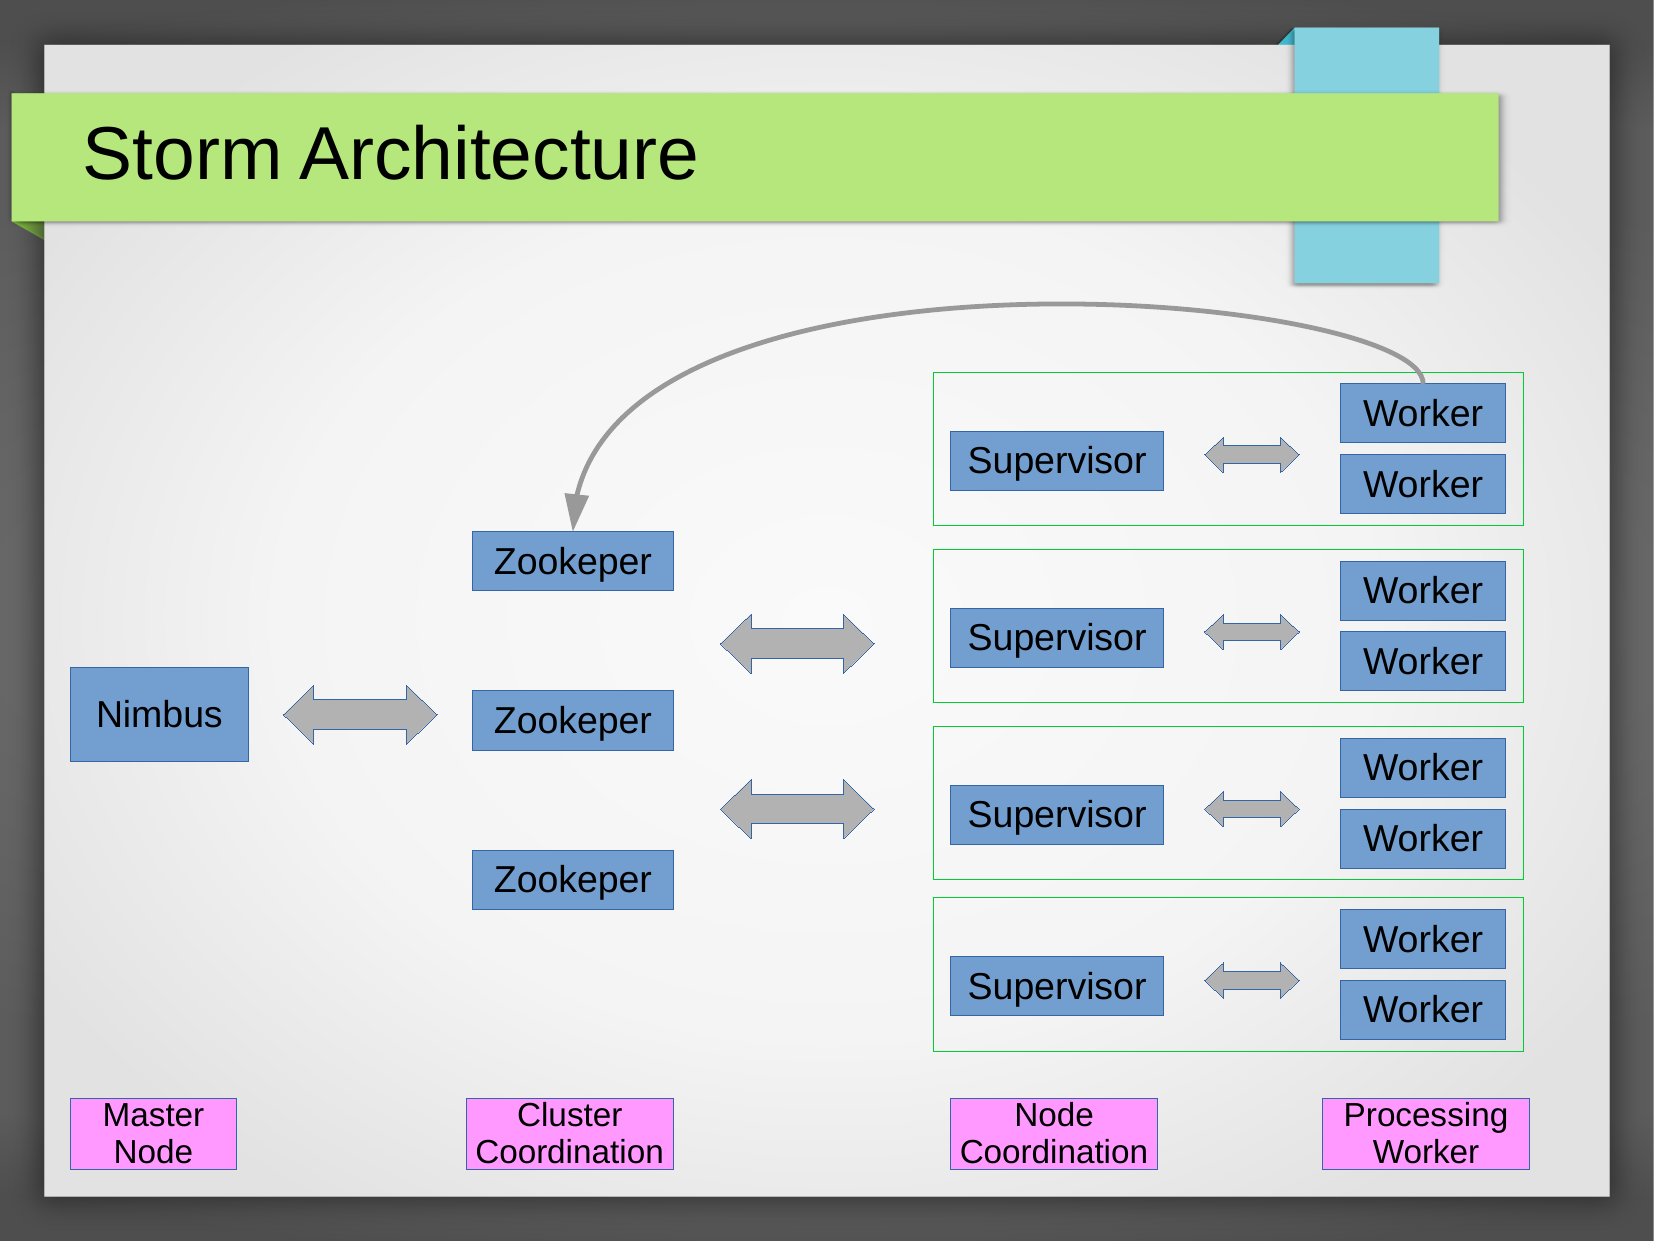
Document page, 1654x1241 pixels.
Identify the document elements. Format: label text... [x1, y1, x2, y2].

text_box Worker [1340, 809, 1506, 869]
text_box Supervisor [950, 785, 1164, 845]
text_box Worker [1340, 383, 1506, 443]
text_box Worker [1340, 454, 1506, 514]
text_box [1204, 437, 1300, 473]
text_box Supervisor [950, 431, 1164, 491]
title Storm Architecture [82, 94, 1264, 213]
text_box [1204, 791, 1300, 827]
text_box Zookeper [472, 531, 674, 591]
text_box Cluster Coordination [466, 1098, 674, 1170]
text_box [720, 779, 875, 839]
text_box Supervisor [950, 608, 1164, 668]
text_box [283, 685, 438, 745]
picture [0, 0, 1654, 1241]
text_box Nimbus [70, 667, 249, 762]
text_box [1204, 614, 1300, 650]
text_box Worker [1340, 738, 1506, 798]
text_box Worker [1340, 561, 1506, 621]
text_box Master Node [70, 1098, 237, 1170]
text_box Worker [1340, 909, 1506, 969]
text_box Processing Worker [1322, 1098, 1530, 1170]
text_box Node Coordination [950, 1098, 1158, 1170]
text_box Supervisor [950, 956, 1164, 1016]
text_box [720, 614, 875, 674]
text_box Zookeper [472, 690, 674, 751]
text_box Worker [1340, 631, 1506, 691]
text_box Zookeper [472, 850, 674, 910]
text_box [1204, 962, 1300, 999]
text_box Worker [1340, 980, 1506, 1040]
